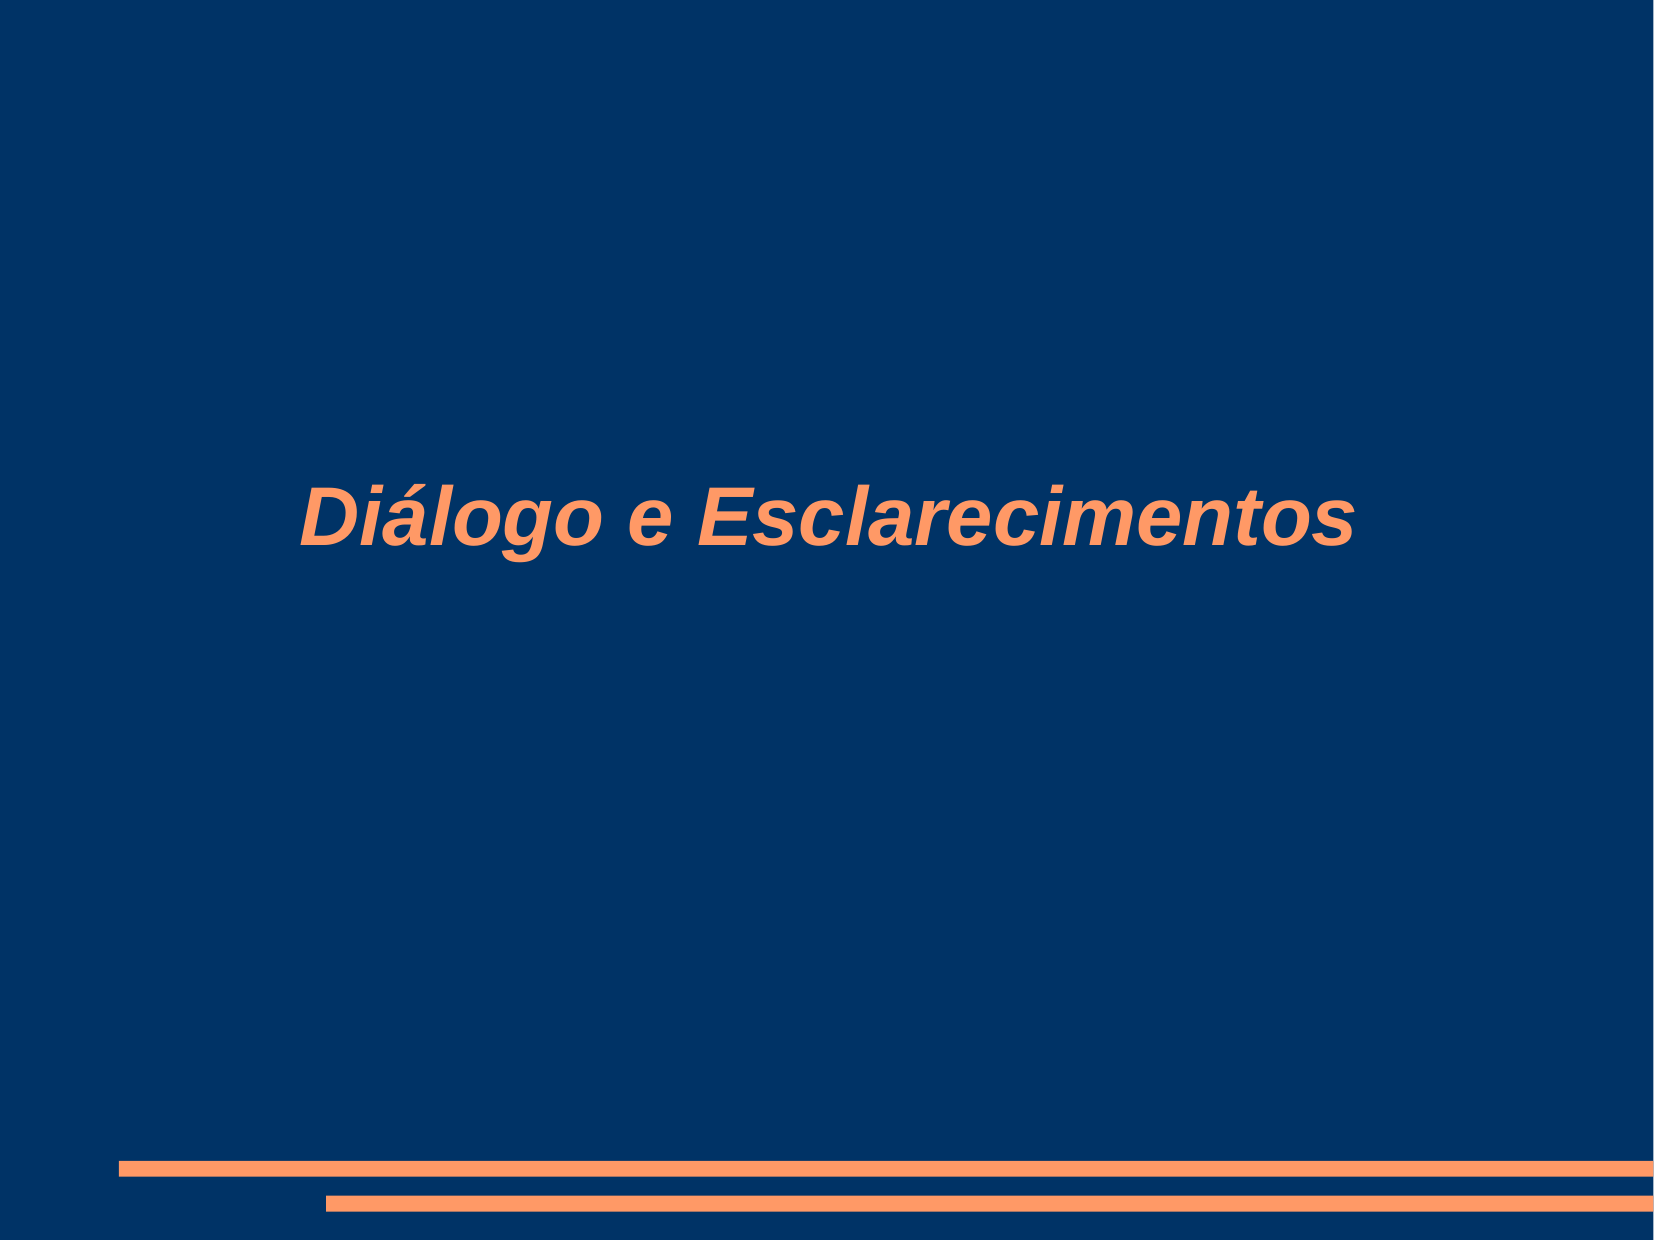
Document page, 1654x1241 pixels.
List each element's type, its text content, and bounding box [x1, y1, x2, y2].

title Diálogo e Esclarecimentos [123, 412, 1536, 621]
